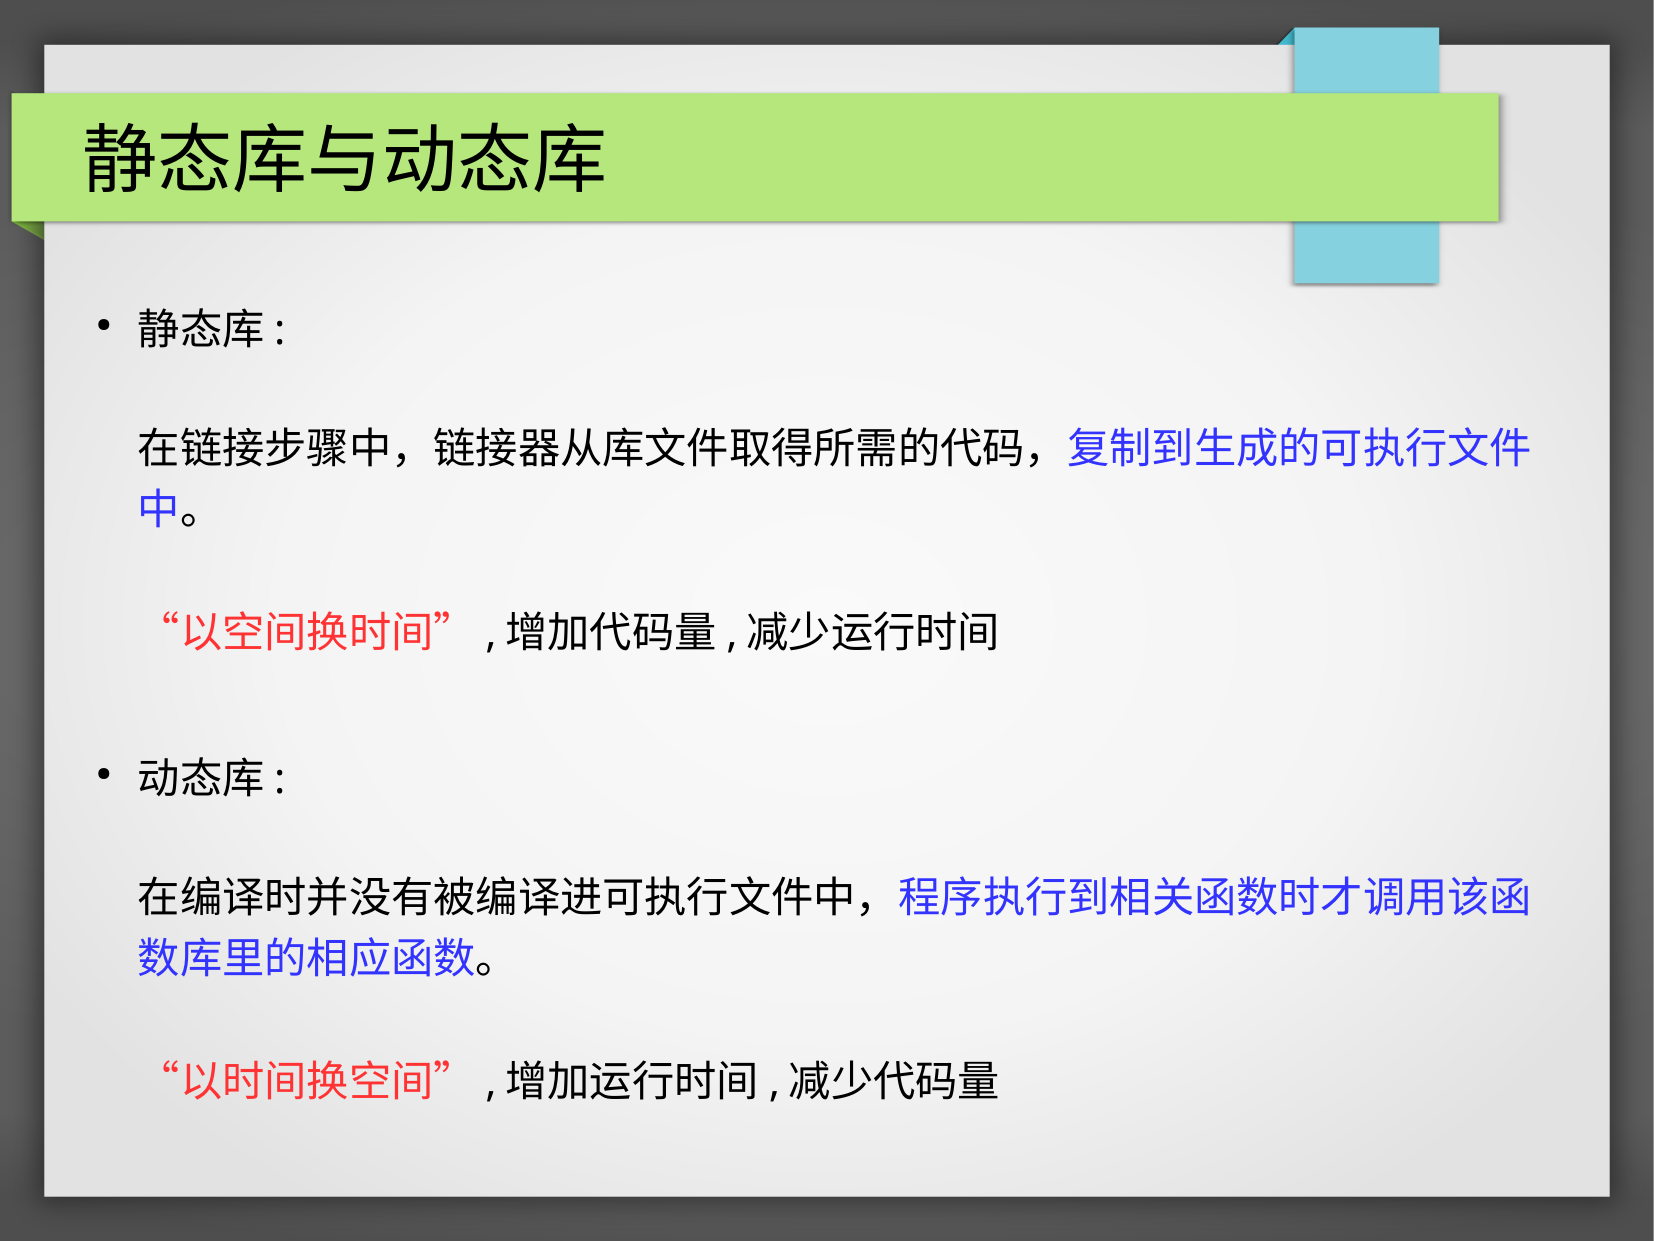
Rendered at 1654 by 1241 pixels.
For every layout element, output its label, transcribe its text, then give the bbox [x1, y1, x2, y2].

list 静态库: 在链接步骤中，链接器从库文件取得所需的代码，复制到生成的可执行文件中。 “以空间换时间”,增加代码量,减少运行时间 动态库: 在编译时并没有被编译进可执行文件中，程序执行到相关函数时才调用该函数库里的相应函数。 “以时间换空间”,增加运行时间,减少代码量 [82, 295, 1571, 1111]
picture [0, 0, 1654, 1241]
title 静态库与动态库 [82, 94, 1264, 213]
